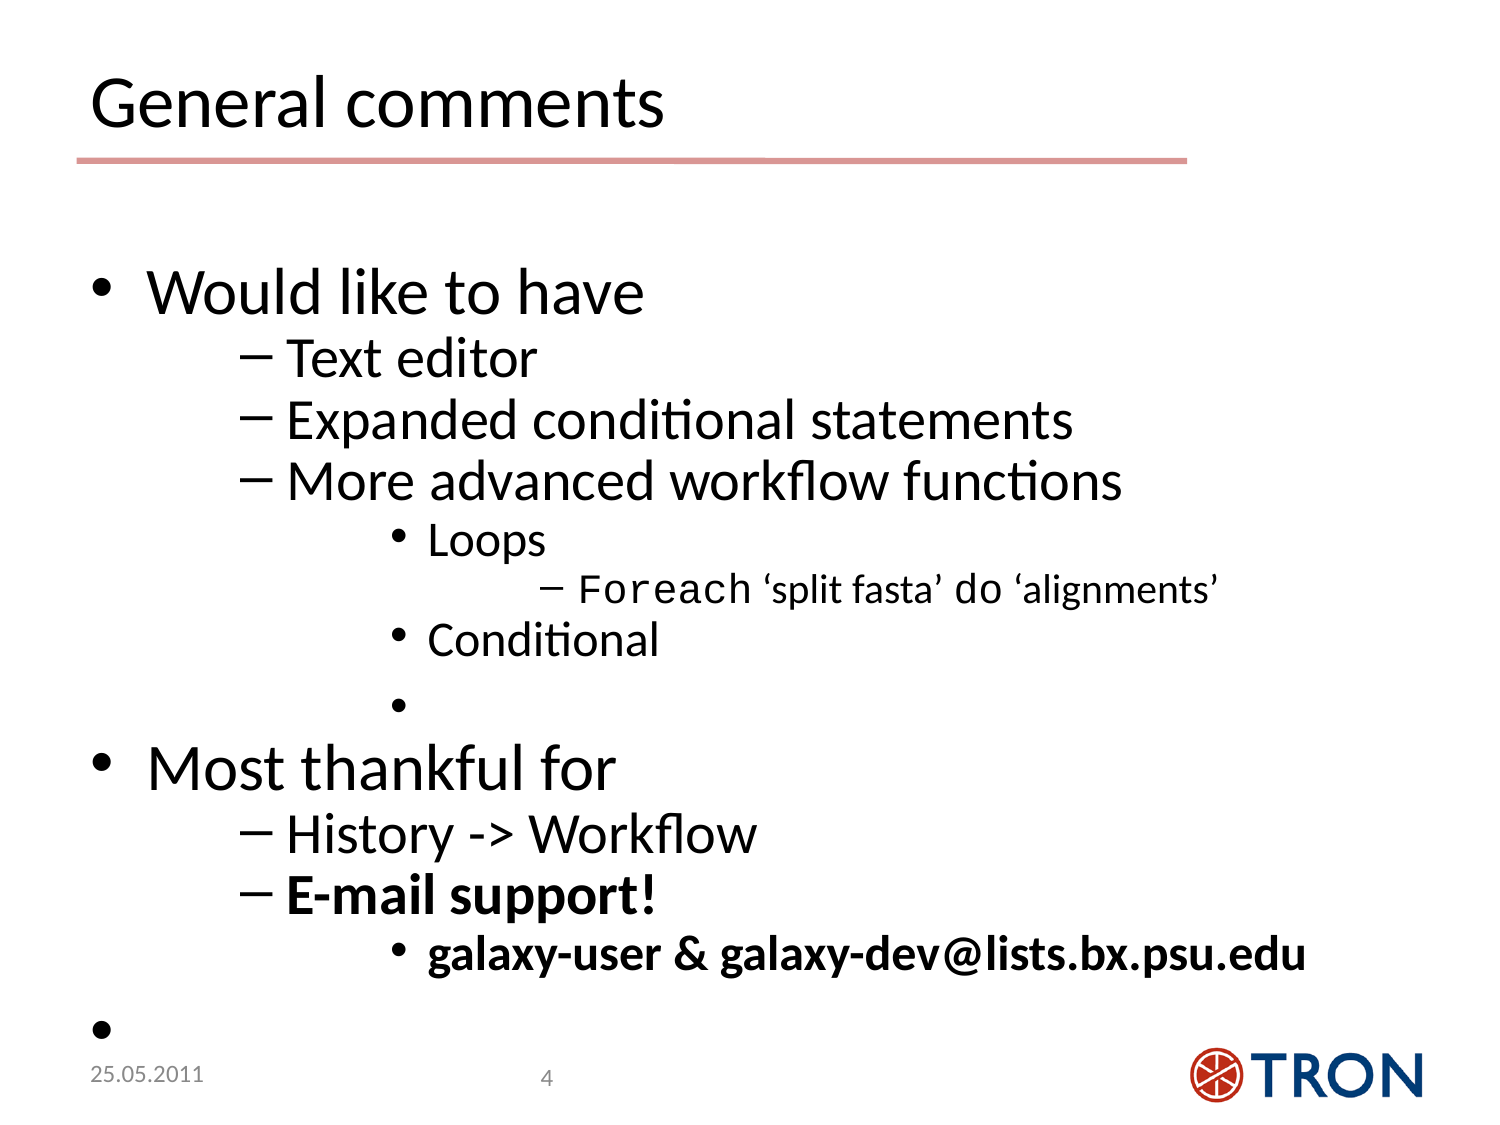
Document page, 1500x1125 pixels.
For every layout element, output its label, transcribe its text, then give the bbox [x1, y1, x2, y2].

list Would like to have Text editor Expanded conditional statements More advanced workflow functions Loops Foreach ‘split fasta’ do ‘alignments’ Conditional Most thankful for History -> Workflow E-mail support! galaxy-user & galaxy-dev@lists.bx.psu.edu [75, 262, 1426, 1005]
text_box 25.05.2011 [75, 1042, 426, 1103]
text_box [525, 1046, 876, 1107]
title General comments [75, 45, 1426, 150]
